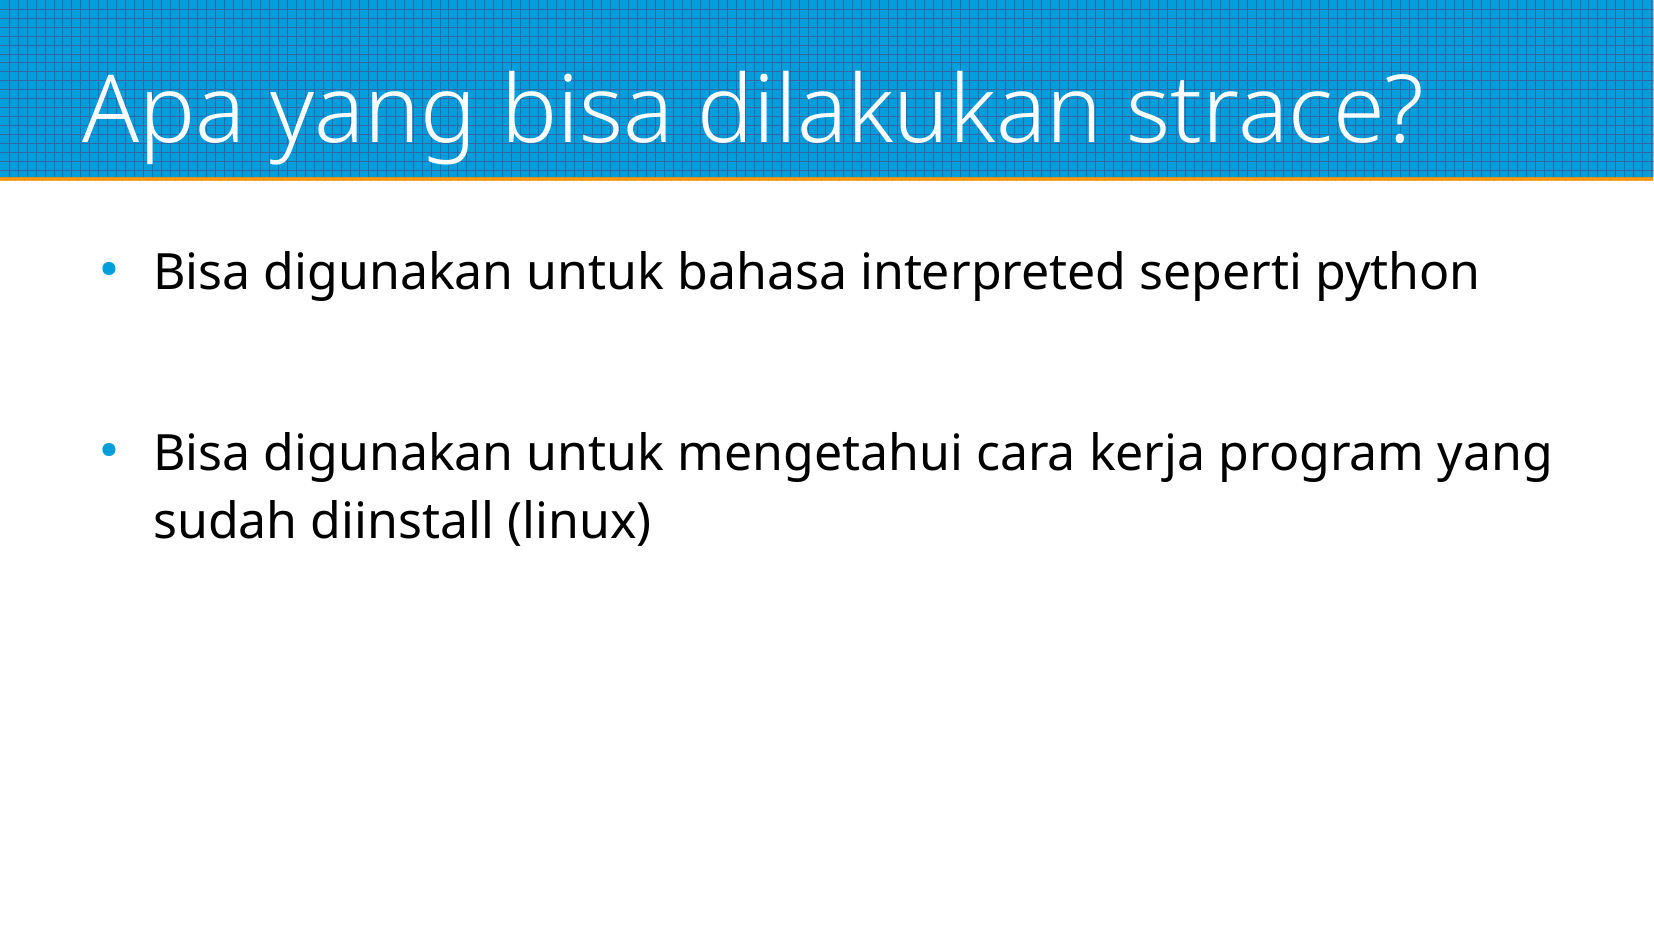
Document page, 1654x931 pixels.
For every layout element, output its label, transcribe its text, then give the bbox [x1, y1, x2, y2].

title Apa yang bisa dilakukan strace? [82, 14, 1571, 171]
list Bisa digunakan untuk bahasa interpreted seperti python Bisa digunakan untuk mengetahui cara kerja program yang sudah diinstall (linux) [82, 236, 1563, 811]
